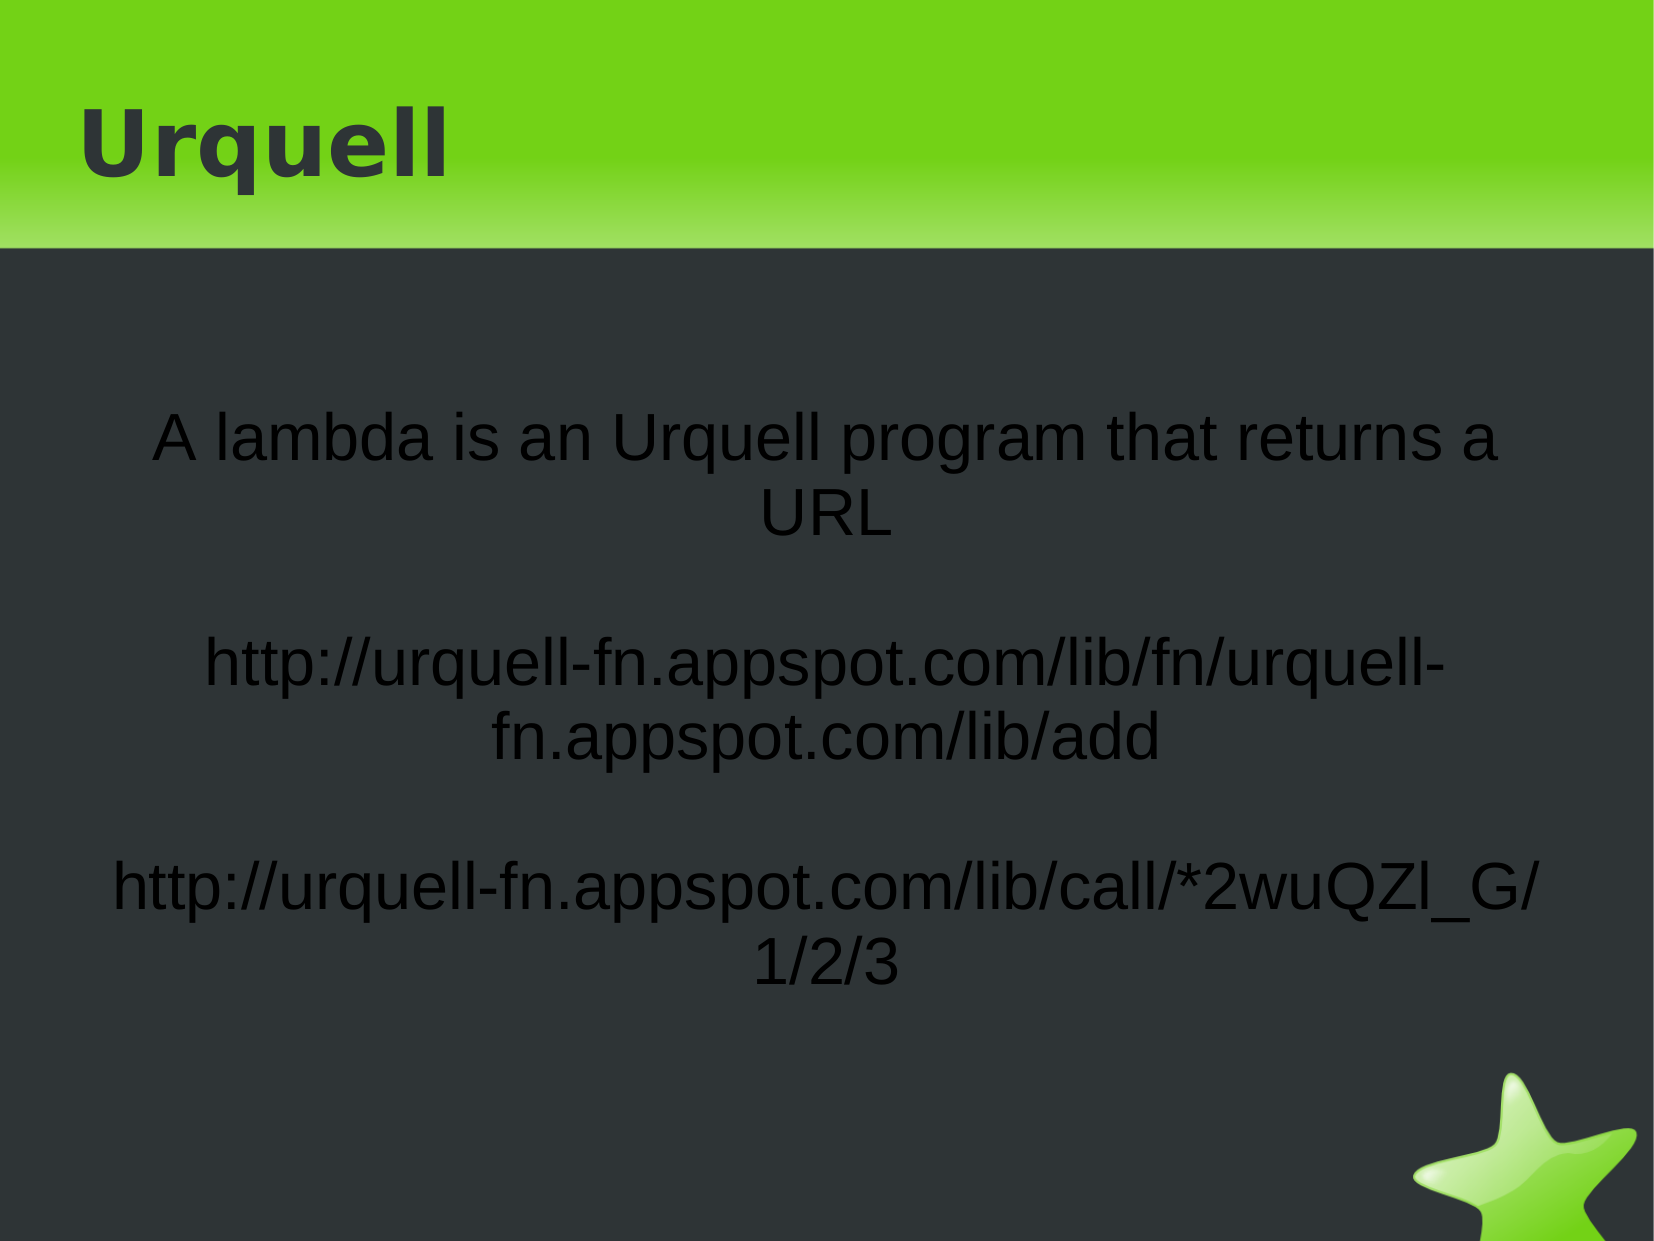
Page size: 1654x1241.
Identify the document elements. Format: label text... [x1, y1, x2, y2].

subtitle A lambda is an Urquell program that returns a URL http://urquell-fn.appspot.com/lib/fn/urquell-fn.appspot.com/lib/add http://urquell-fn.appspot.com/lib/call/*2wuQZl_G/1/2/3 [82, 290, 1571, 1109]
title Urquell [76, 41, 1565, 249]
picture [0, 0, 1654, 1241]
